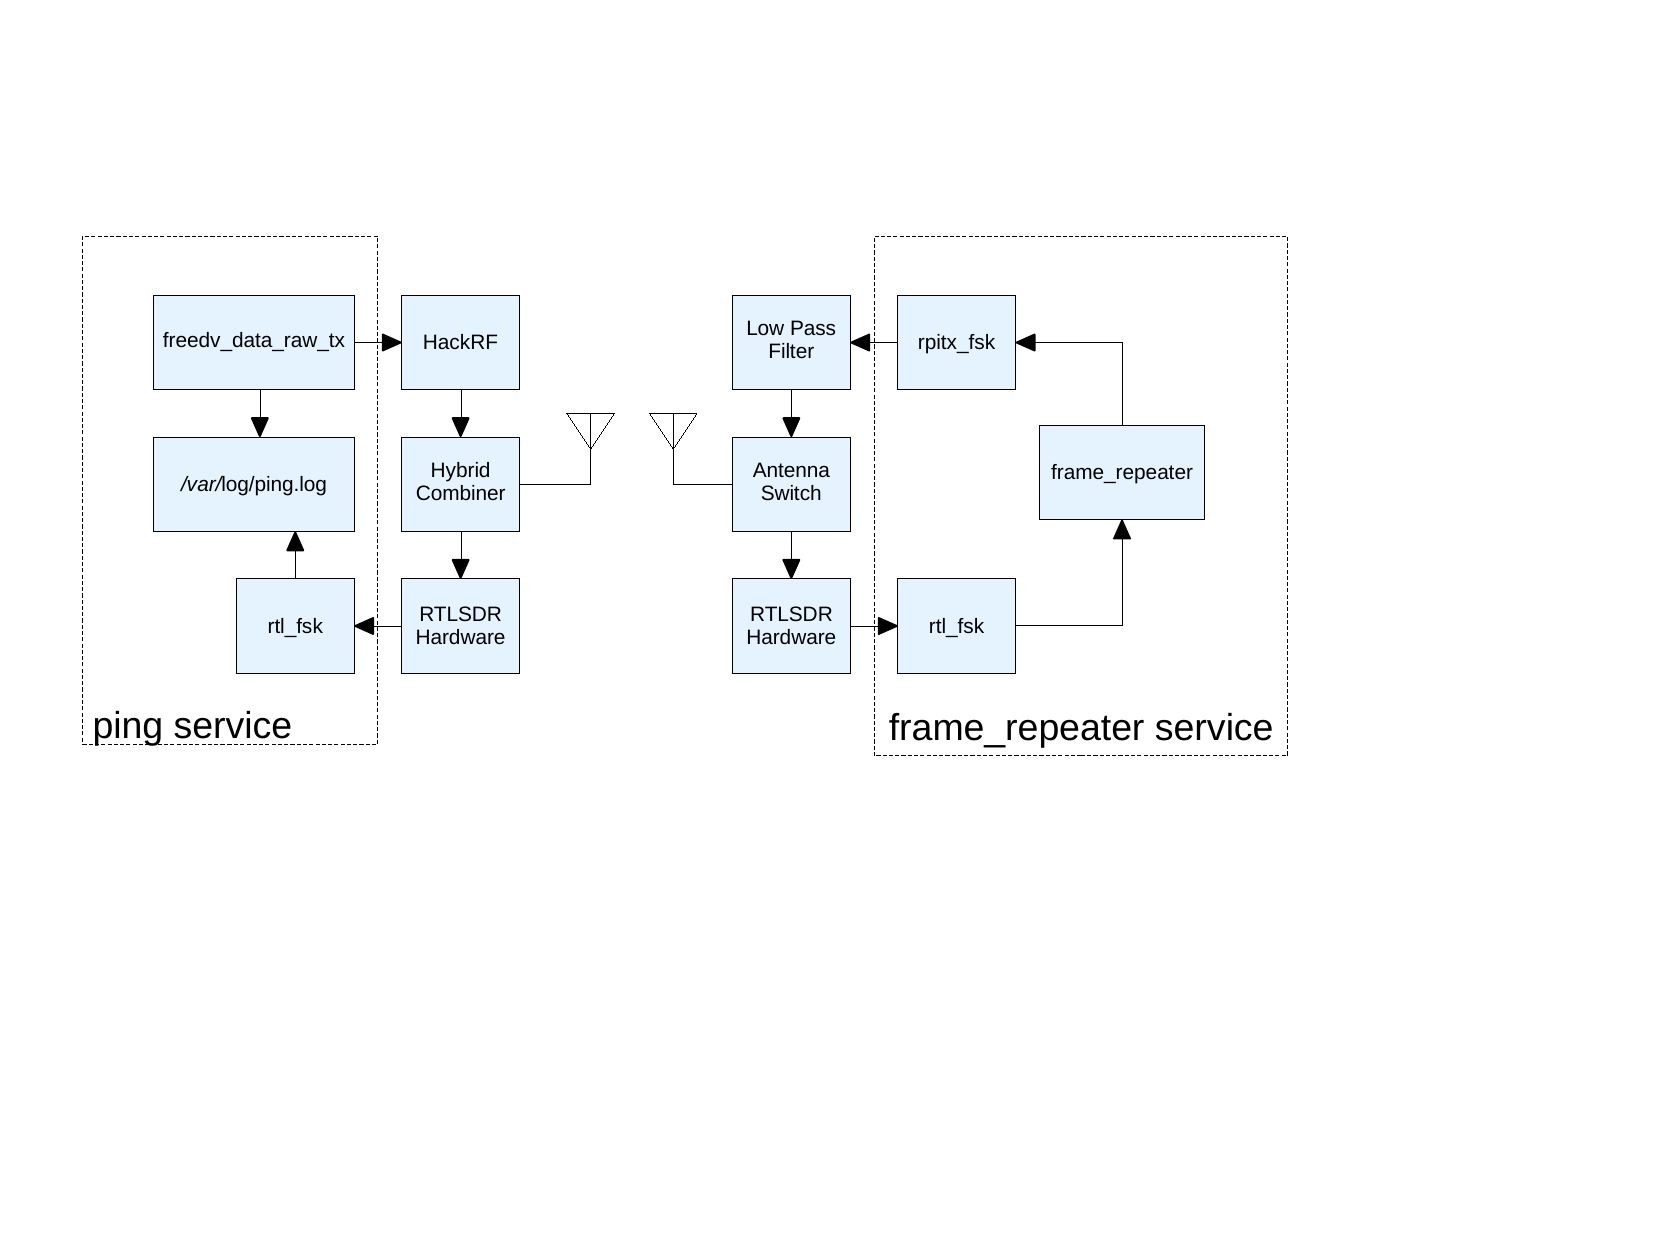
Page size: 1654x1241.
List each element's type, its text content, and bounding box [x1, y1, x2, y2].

text_box freedv_data_raw_tx [153, 295, 355, 390]
text_box frame_repeater service [874, 699, 1289, 756]
text_box rtl_fsk [236, 578, 355, 674]
text_box rtl_fsk [897, 578, 1016, 674]
text_box frame_repeater [1039, 425, 1205, 520]
text_box Hybrid Combiner [401, 437, 520, 532]
text_box Antenna Switch [732, 437, 851, 532]
text_box RTLSDR Hardware [732, 578, 851, 674]
text_box Low Pass Filter [732, 295, 851, 390]
text_box rpitx_fsk [897, 295, 1016, 390]
text_box HackRF [401, 295, 520, 390]
text_box RTLSDR Hardware [401, 578, 520, 674]
text_box ping service [77, 696, 308, 754]
text_box /var/log/ping.log [153, 437, 355, 532]
